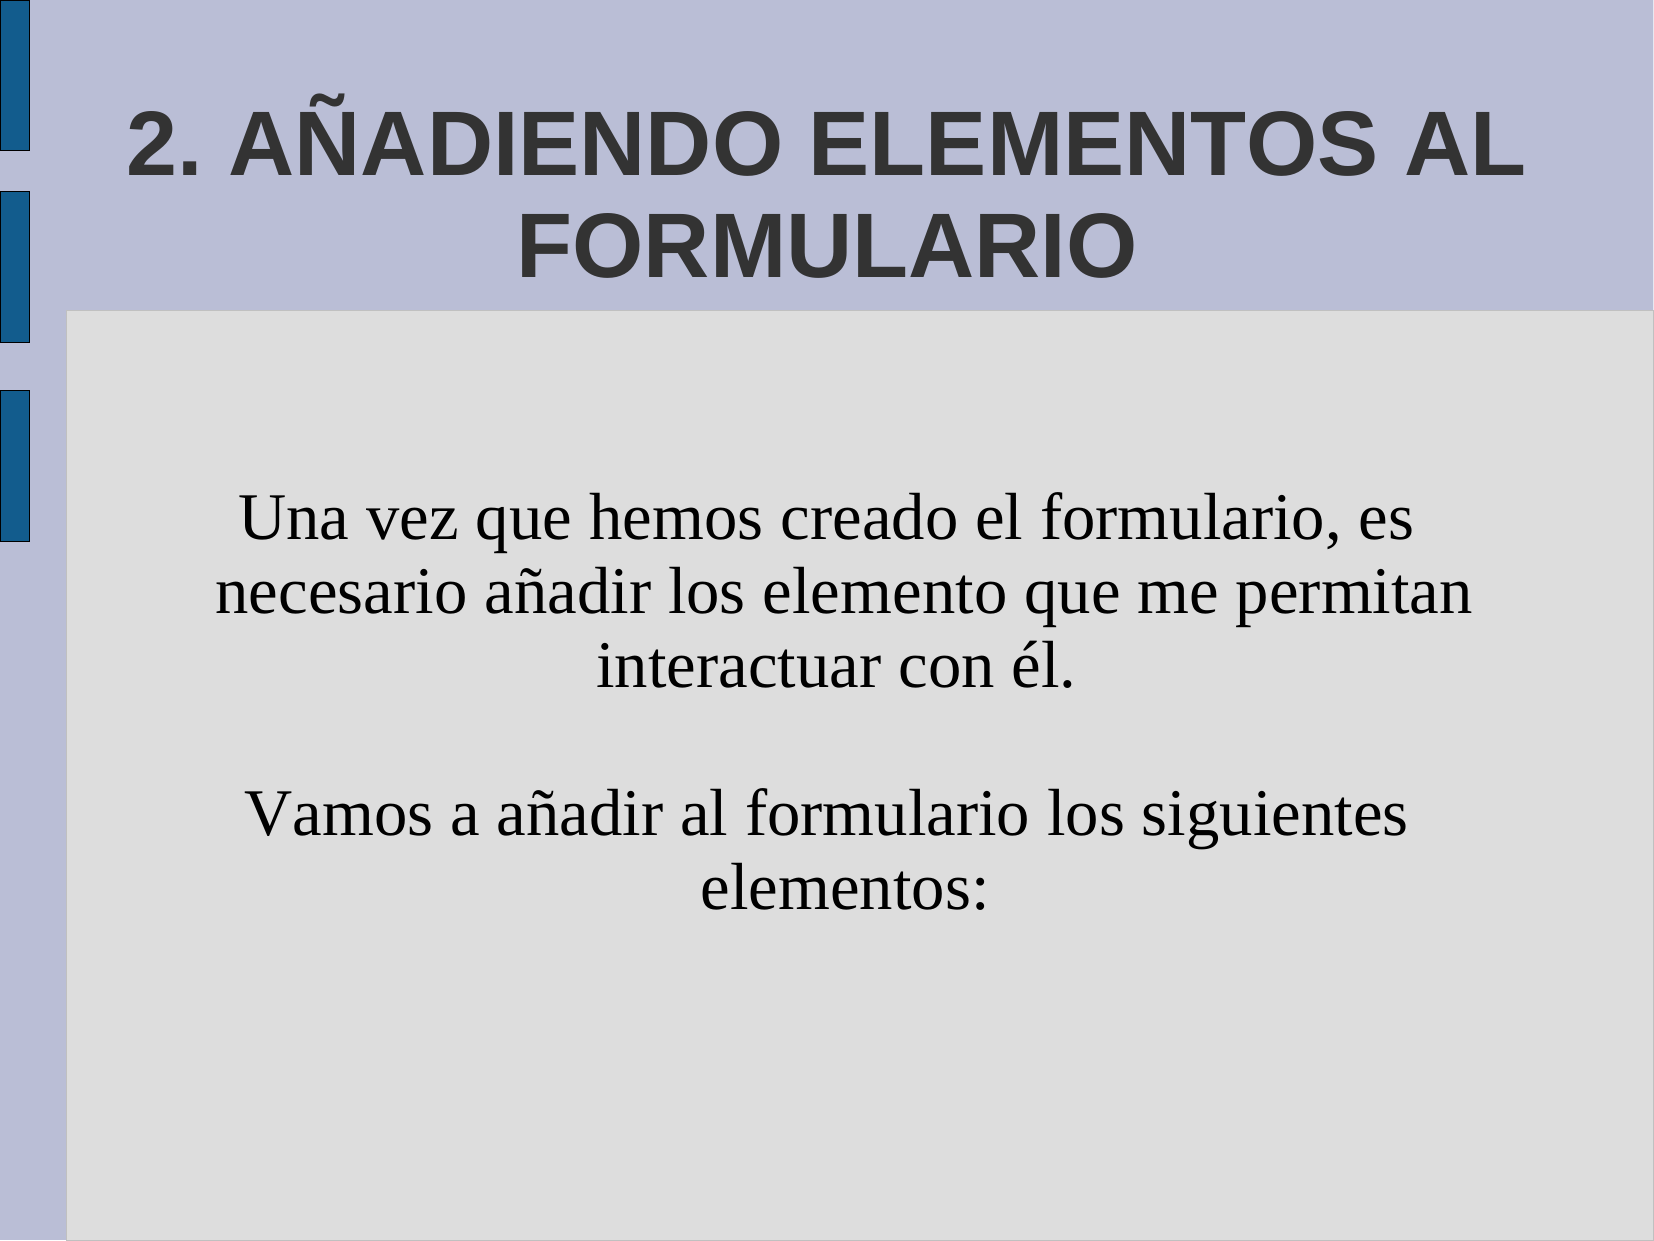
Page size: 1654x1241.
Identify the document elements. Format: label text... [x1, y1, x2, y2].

subtitle Una vez que hemos creado el formulario, es necesario añadir los elemento que me permitan interactuar con él. Vamos a añadir al formulario los siguientes elementos: [121, 318, 1534, 1086]
title 2. AÑADIENDO ELEMENTOS AL FORMULARIO [121, 92, 1534, 298]
